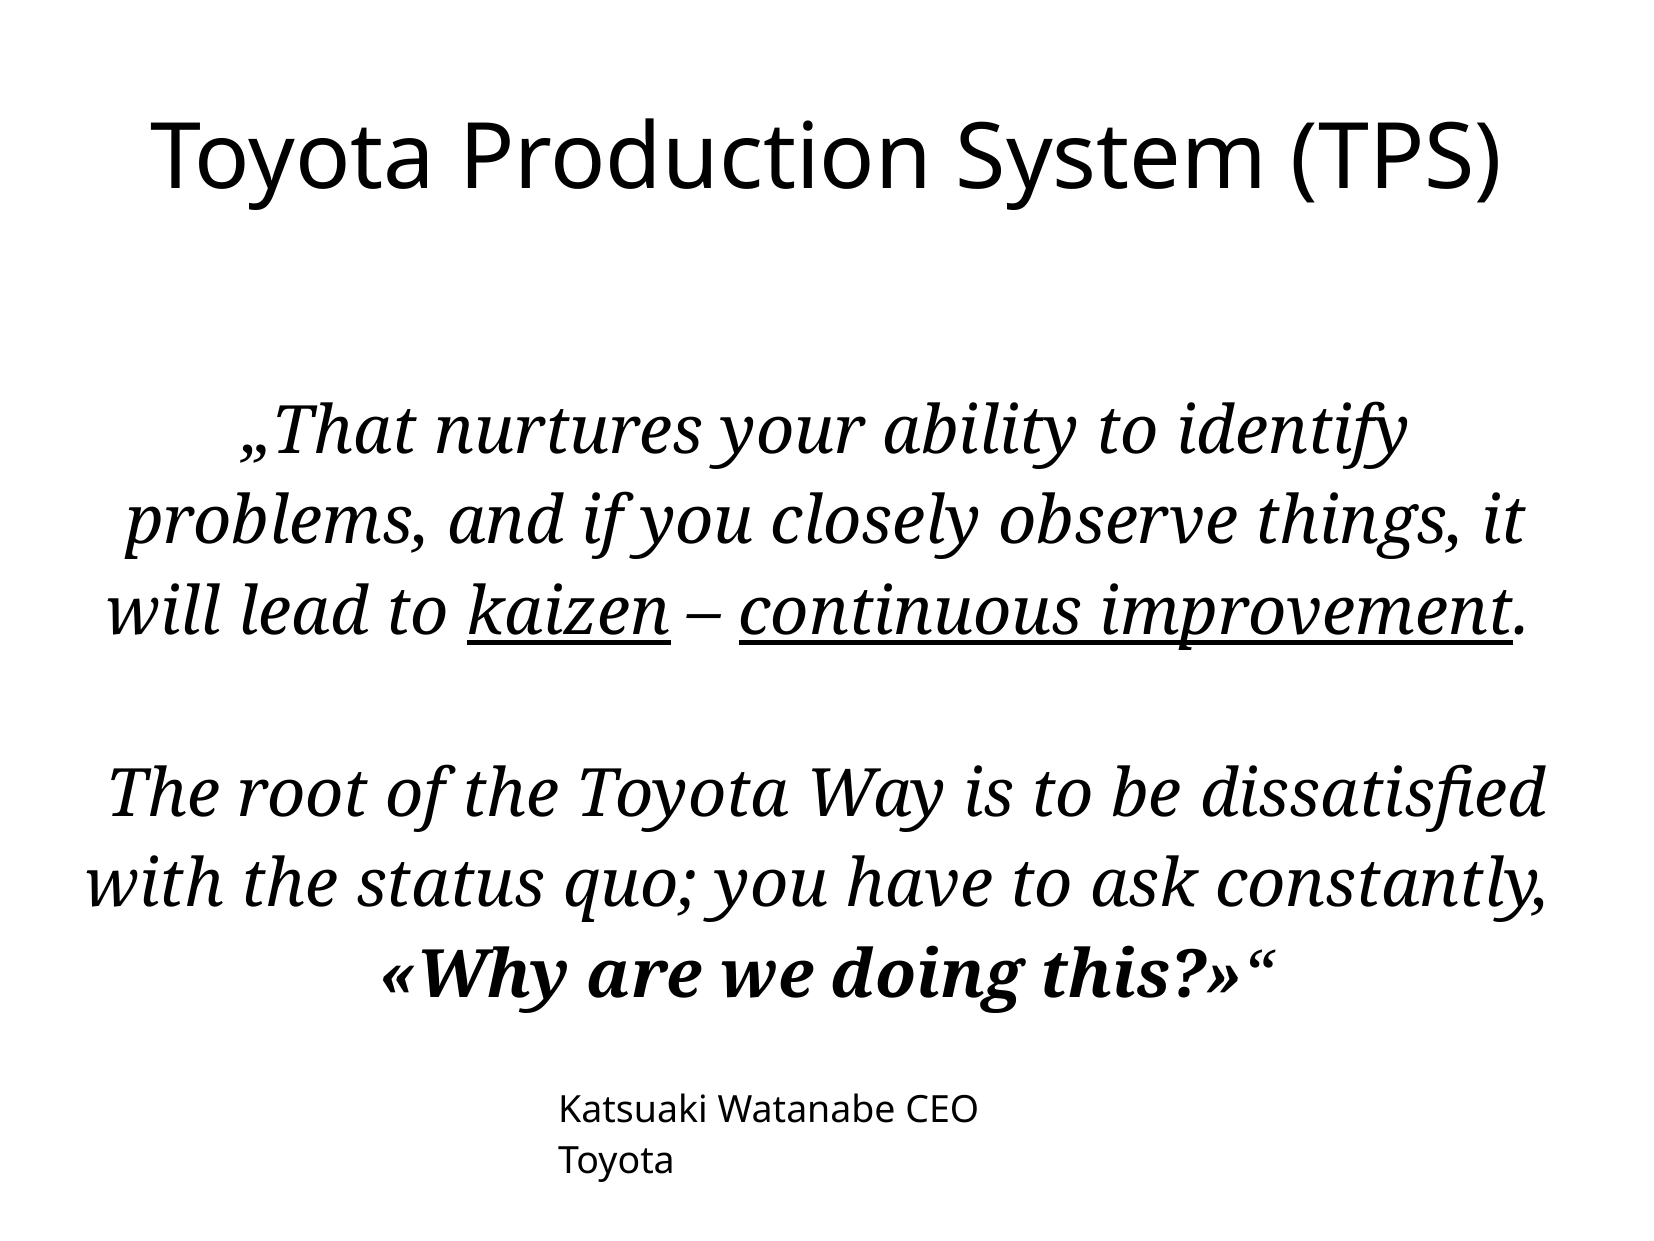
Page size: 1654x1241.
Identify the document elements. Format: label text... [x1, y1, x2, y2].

text_box Katsuaki Watanabe CEO Toyota [543, 1074, 1105, 1134]
title Toyota Production System (TPS) [82, 56, 1571, 250]
subtitle „That nurtures your ability to identify problems, and if you closely observe things, it will lead to kaizen – continuous improvement. The root of the Toyota Way is to be dissatisfied with the status quo; you have to ask constantly, «Why are we doing this?»“ [82, 297, 1571, 1102]
